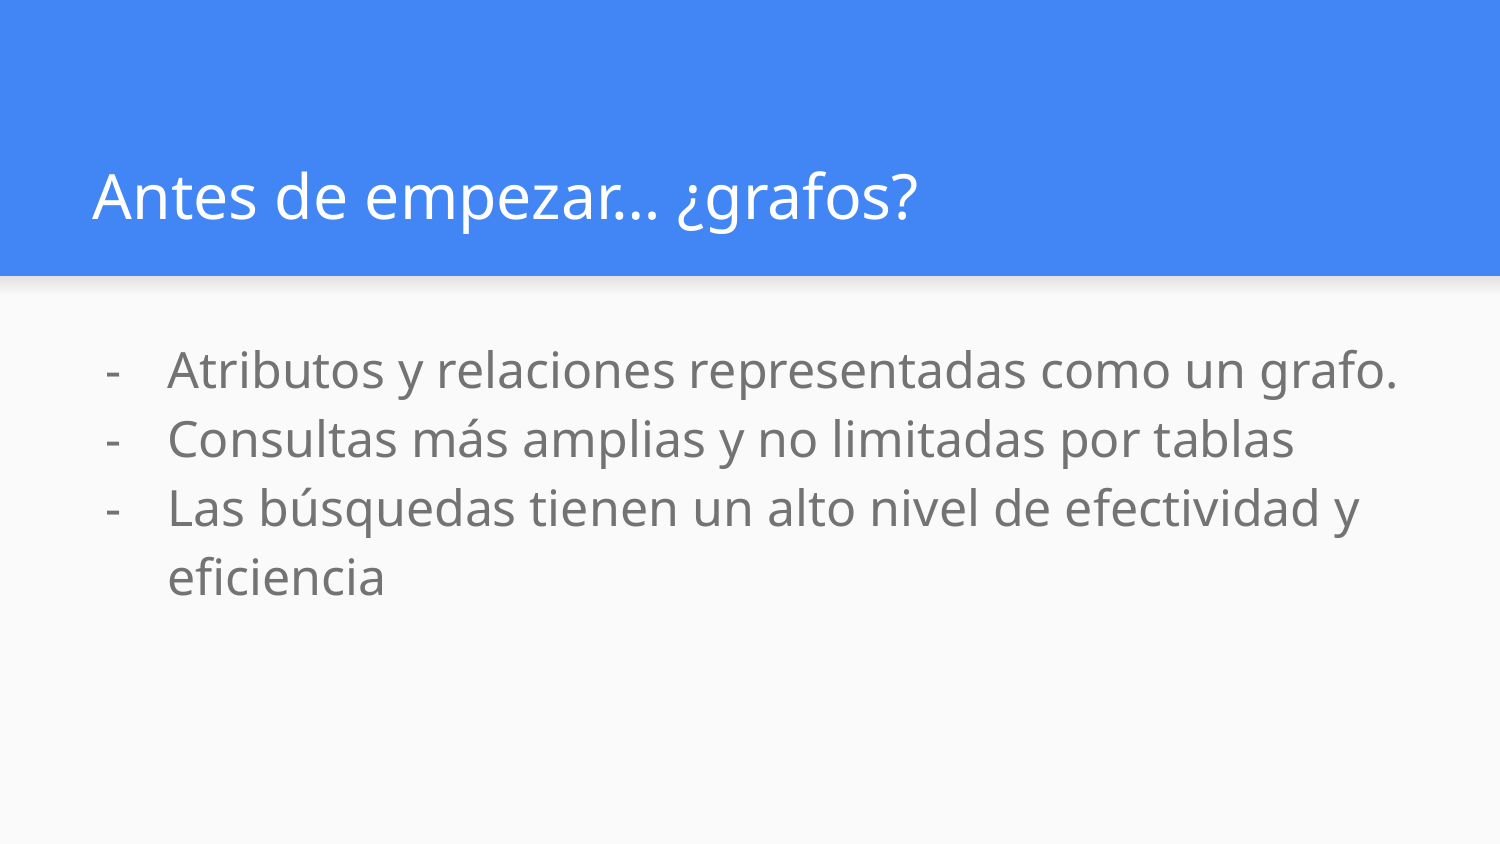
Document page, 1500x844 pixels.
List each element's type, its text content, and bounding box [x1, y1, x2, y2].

list Atributos y relaciones representadas como un grafo. Consultas más amplias y no limitadas por tablas Las búsquedas tienen un alto nivel de efectividad y eficiencia [77, 314, 1427, 760]
title Antes de empezar… ¿grafos? [77, 121, 1427, 248]
